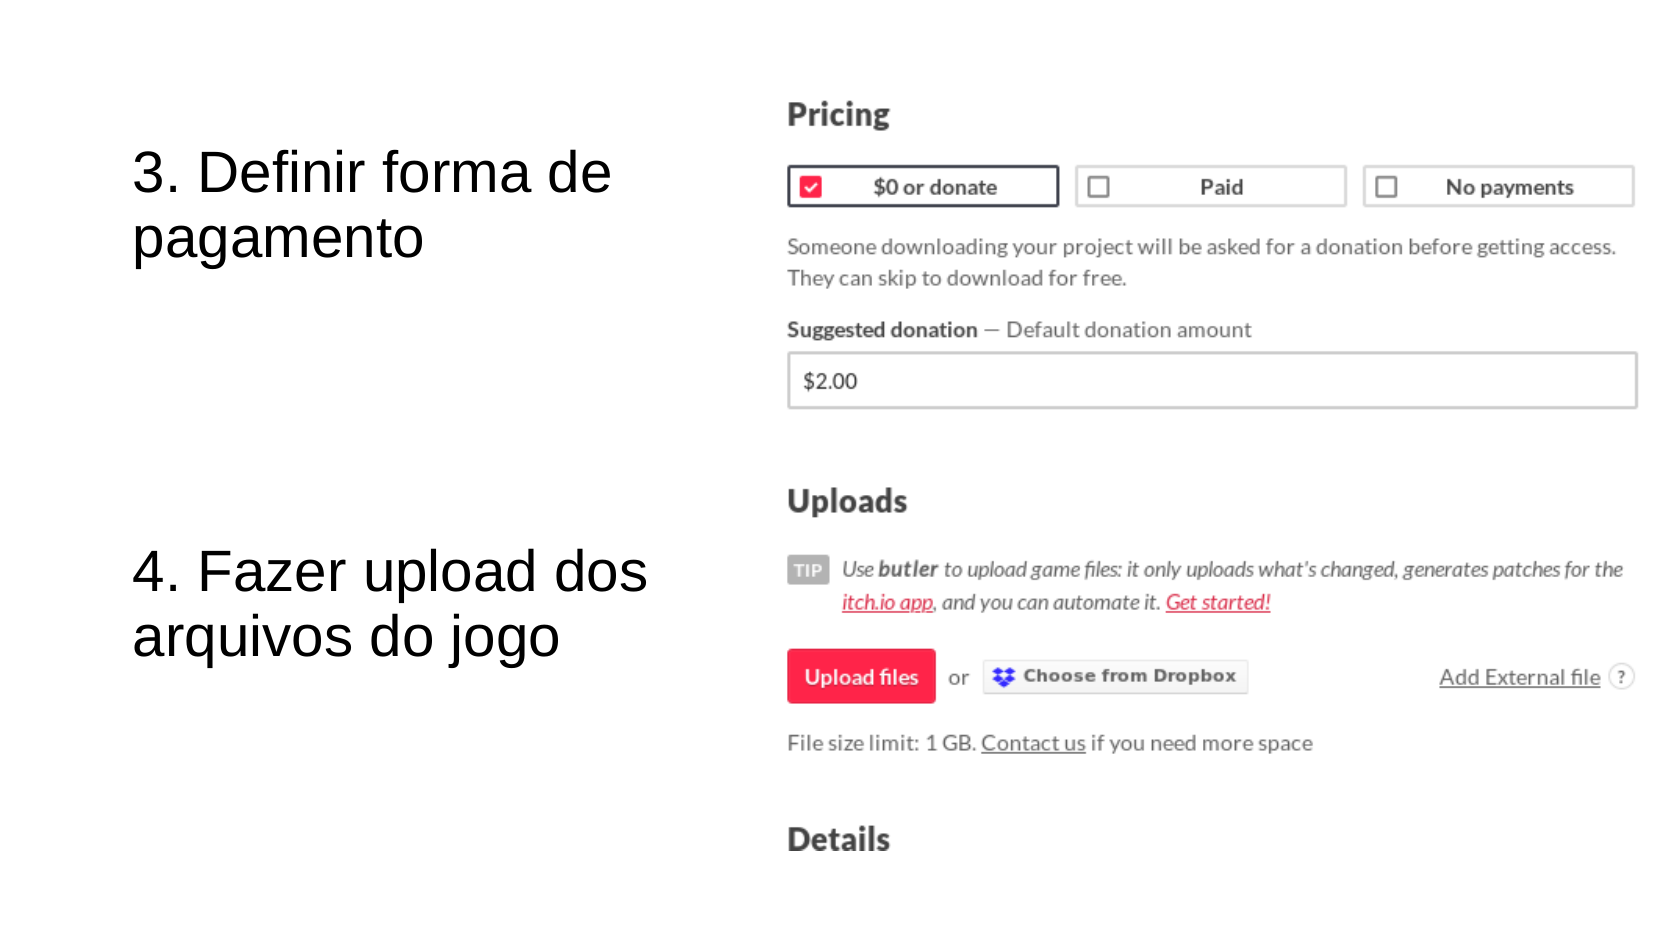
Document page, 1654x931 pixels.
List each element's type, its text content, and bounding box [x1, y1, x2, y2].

text_box 3. Definir forma de pagamento [118, 132, 686, 343]
picture [725, 76, 1654, 851]
text_box 4. Fazer upload dos arquivos do jogo [118, 531, 686, 742]
